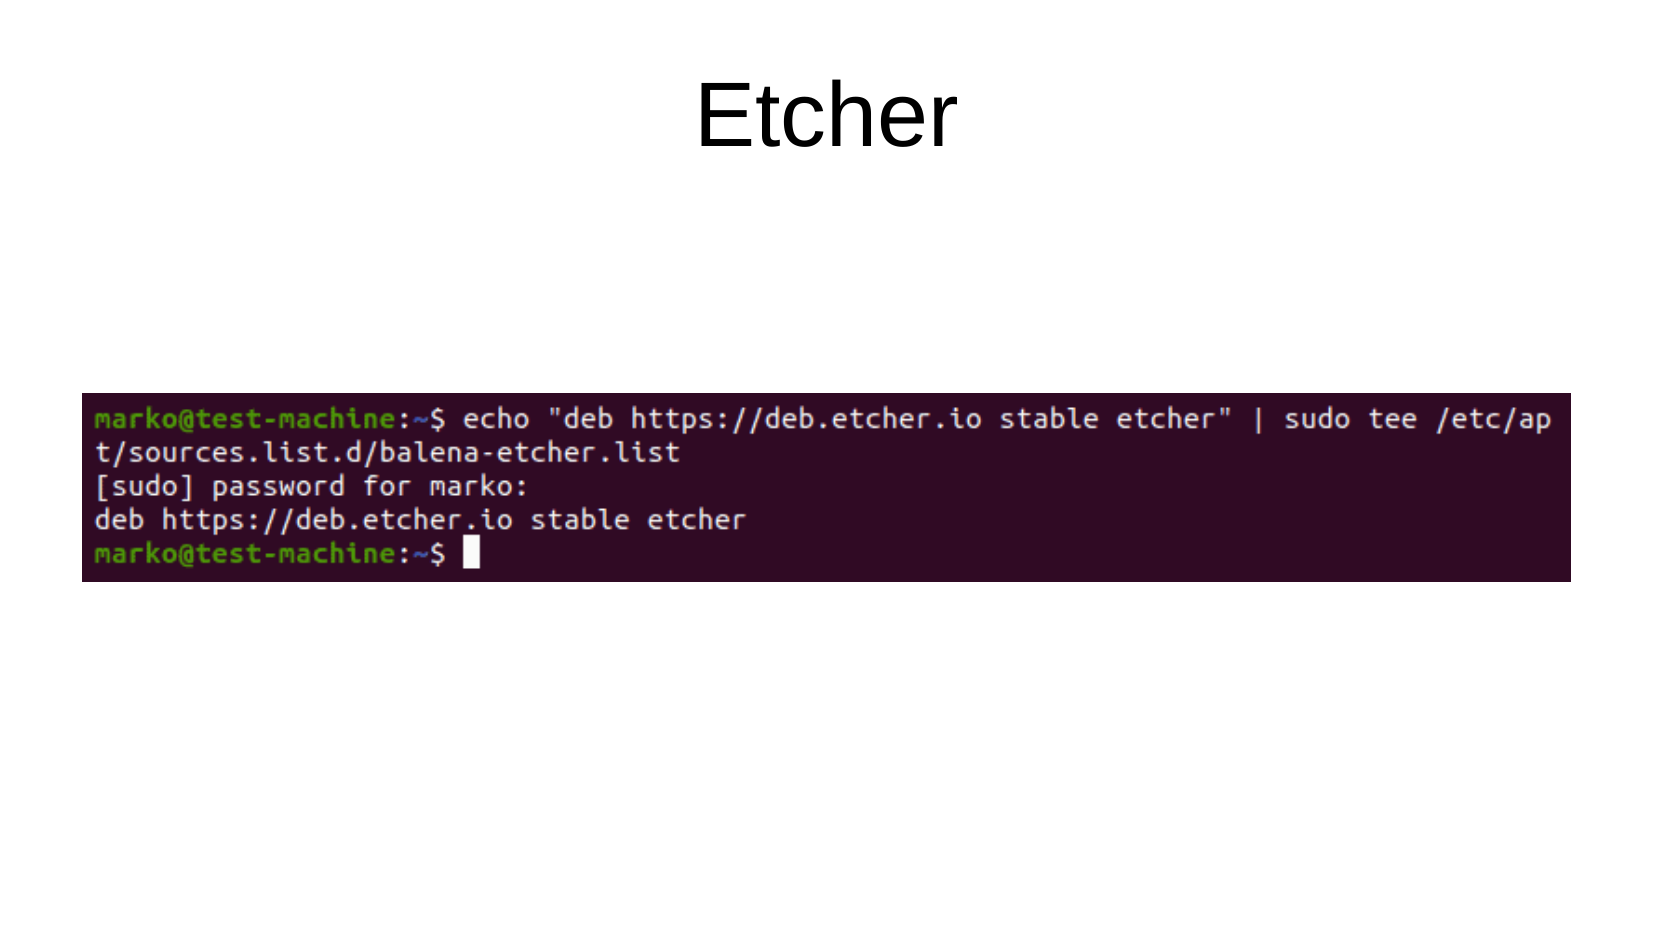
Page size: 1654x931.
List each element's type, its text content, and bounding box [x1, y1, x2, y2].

title Etcher [82, 37, 1571, 193]
picture [82, 393, 1571, 582]
